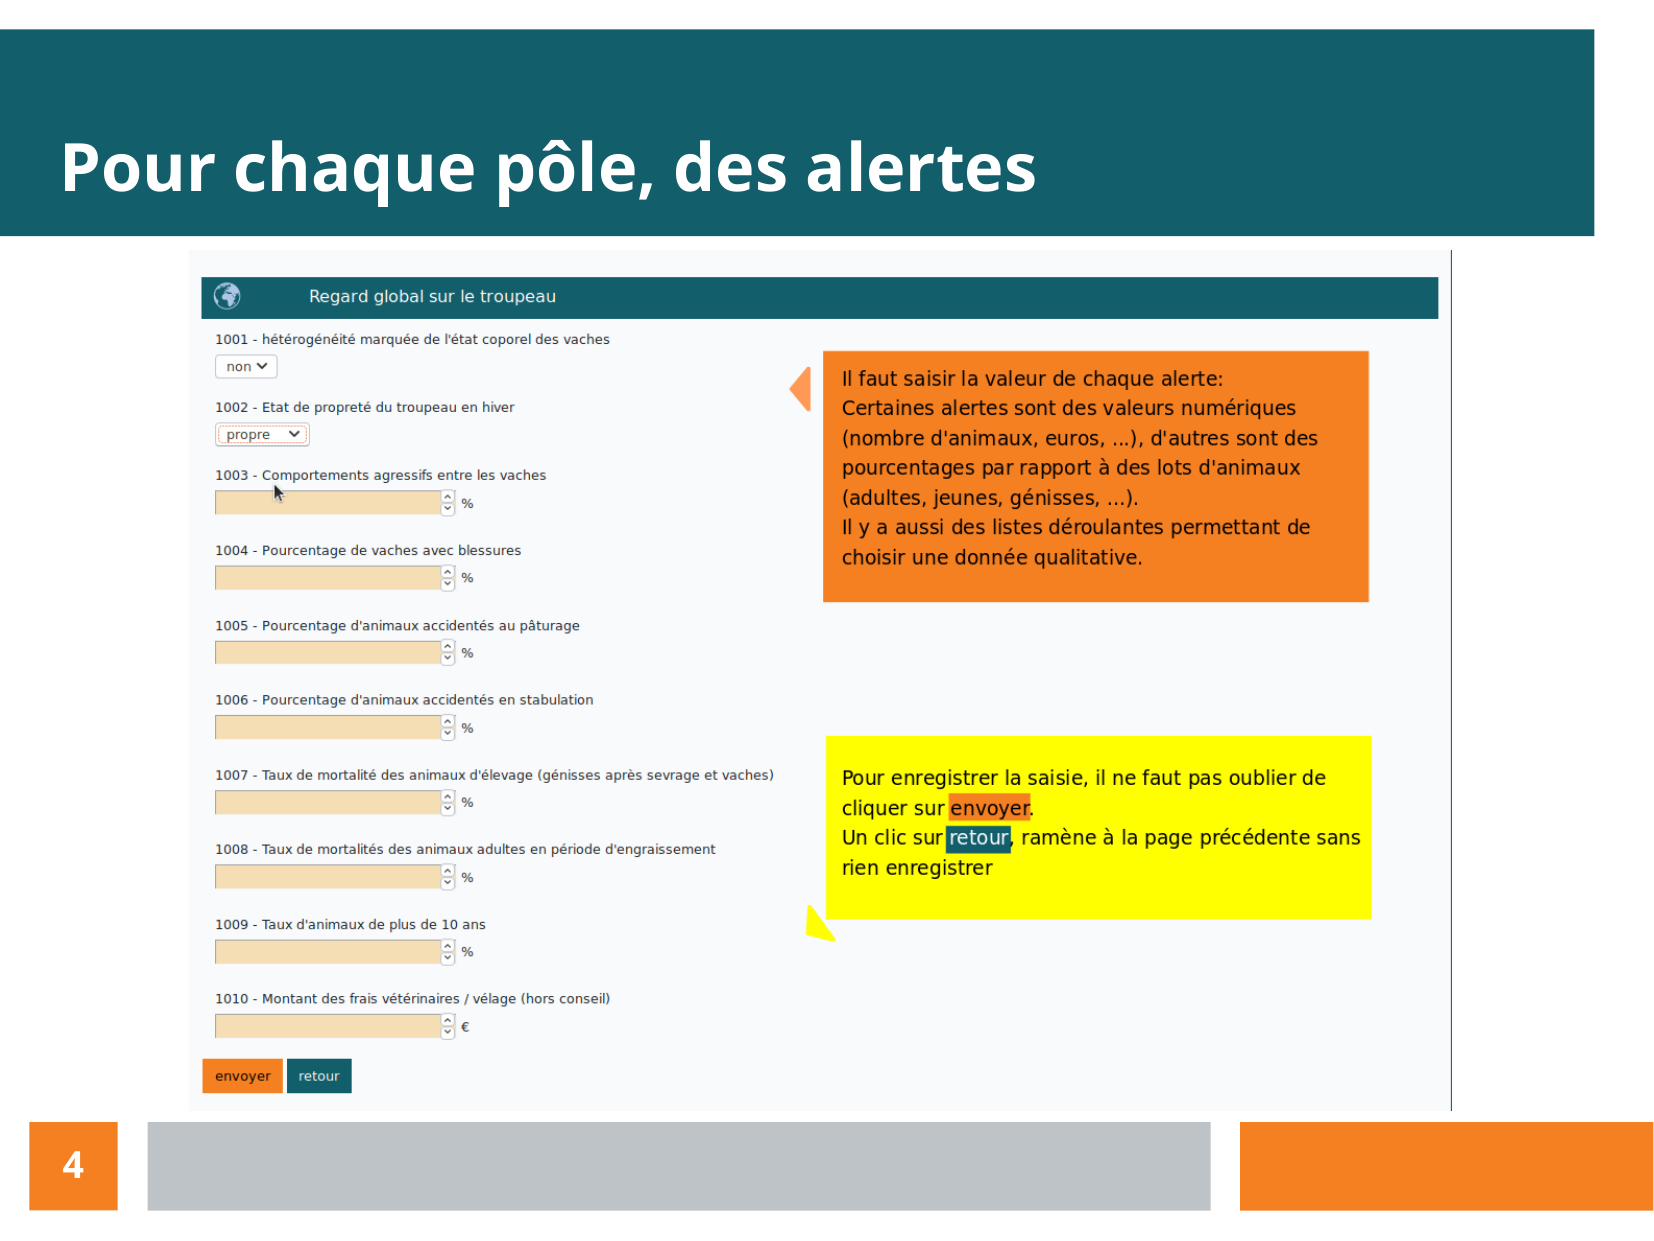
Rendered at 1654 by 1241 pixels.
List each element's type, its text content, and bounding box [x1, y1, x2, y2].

picture [189, 250, 1453, 1111]
title Pour chaque pôle, des alertes [59, 59, 1595, 207]
